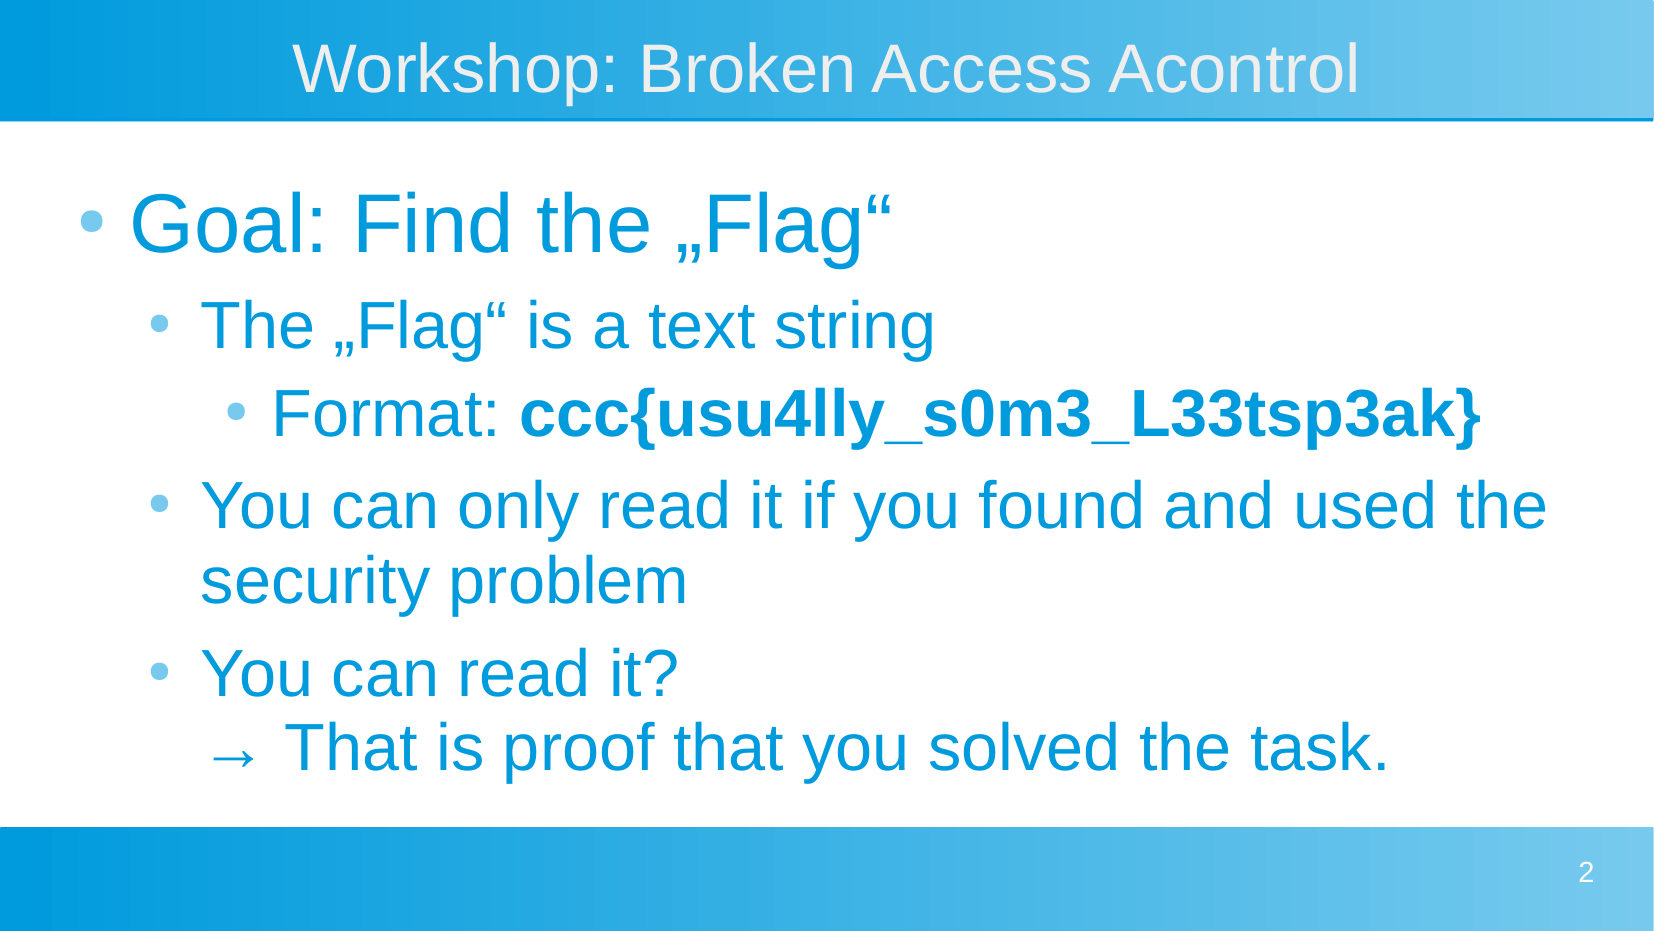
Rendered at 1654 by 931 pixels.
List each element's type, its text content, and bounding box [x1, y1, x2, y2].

list Goal: Find the „Flag“ The „Flag“ is a text string Format: ccc{usu4lly_s0m3_L33tsp3ak} You can only read it if you found and used the security problem You can read it? → That is proof that you solved the task. [59, 177, 1595, 768]
title Workshop: Broken Access Acontrol [59, 29, 1595, 108]
